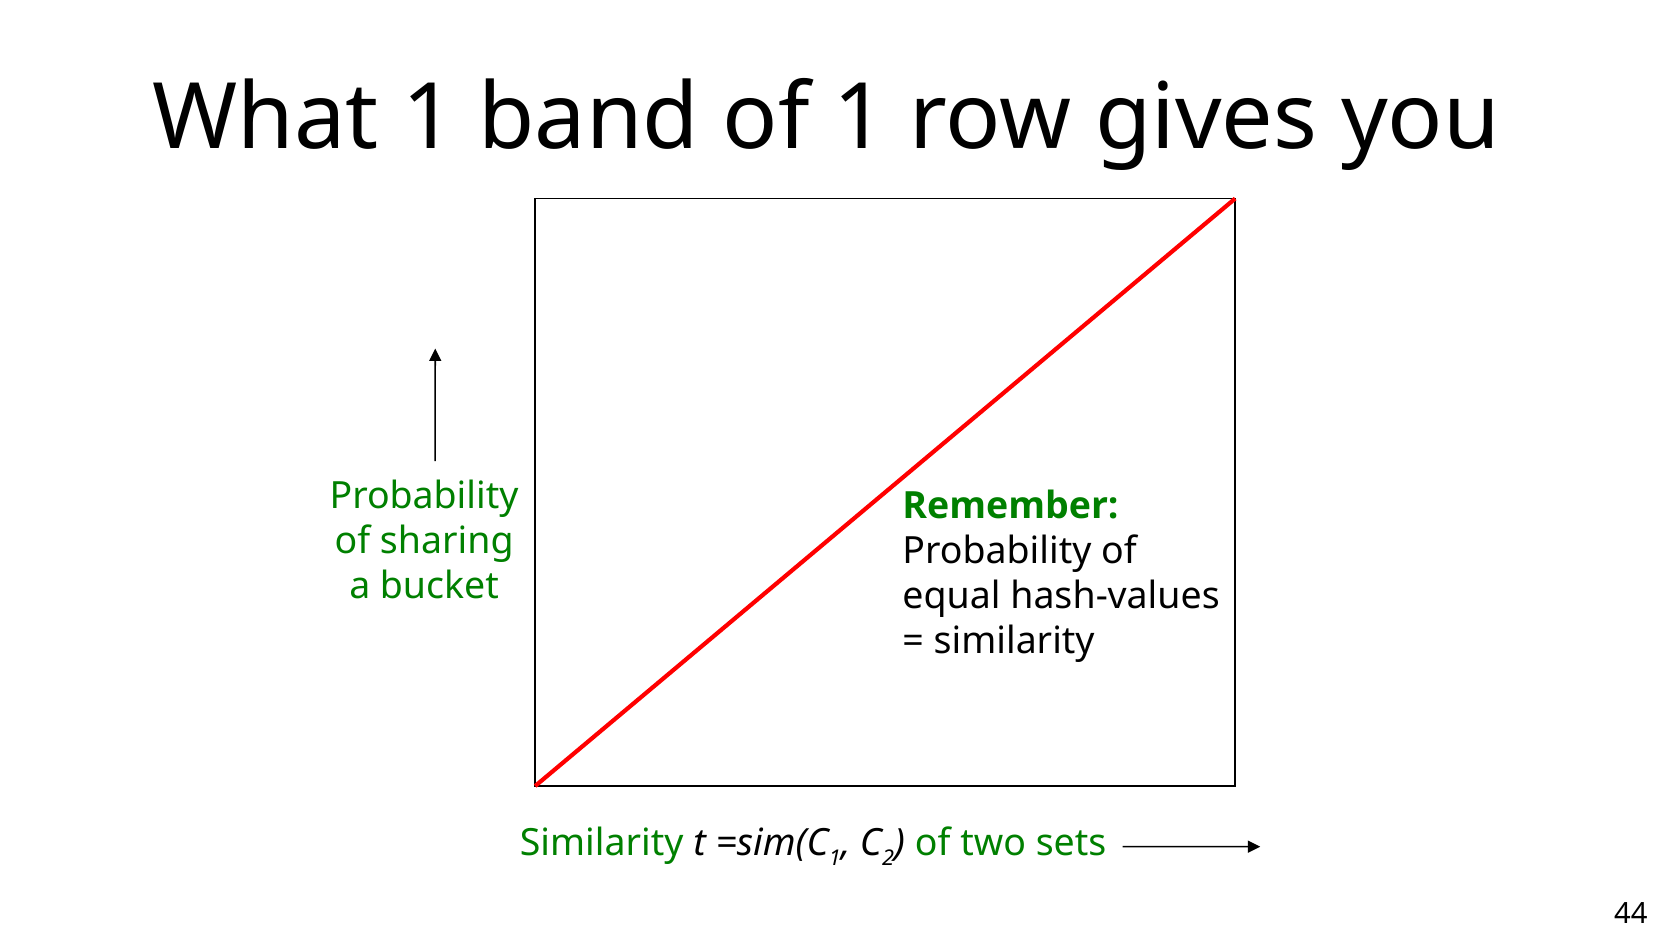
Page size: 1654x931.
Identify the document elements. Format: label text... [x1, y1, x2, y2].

title What 1 band of 1 row gives you [82, 1, 1571, 226]
text_box Similarity t =sim(C1, C2) of two sets [423, 811, 1136, 877]
title What 1 band of 1 row gives you [536, 199, 1230, 226]
text_box Probability of sharing a bucket [314, 463, 534, 614]
text_box Remember: Probability of equal hash-values = similarity [887, 473, 1236, 669]
